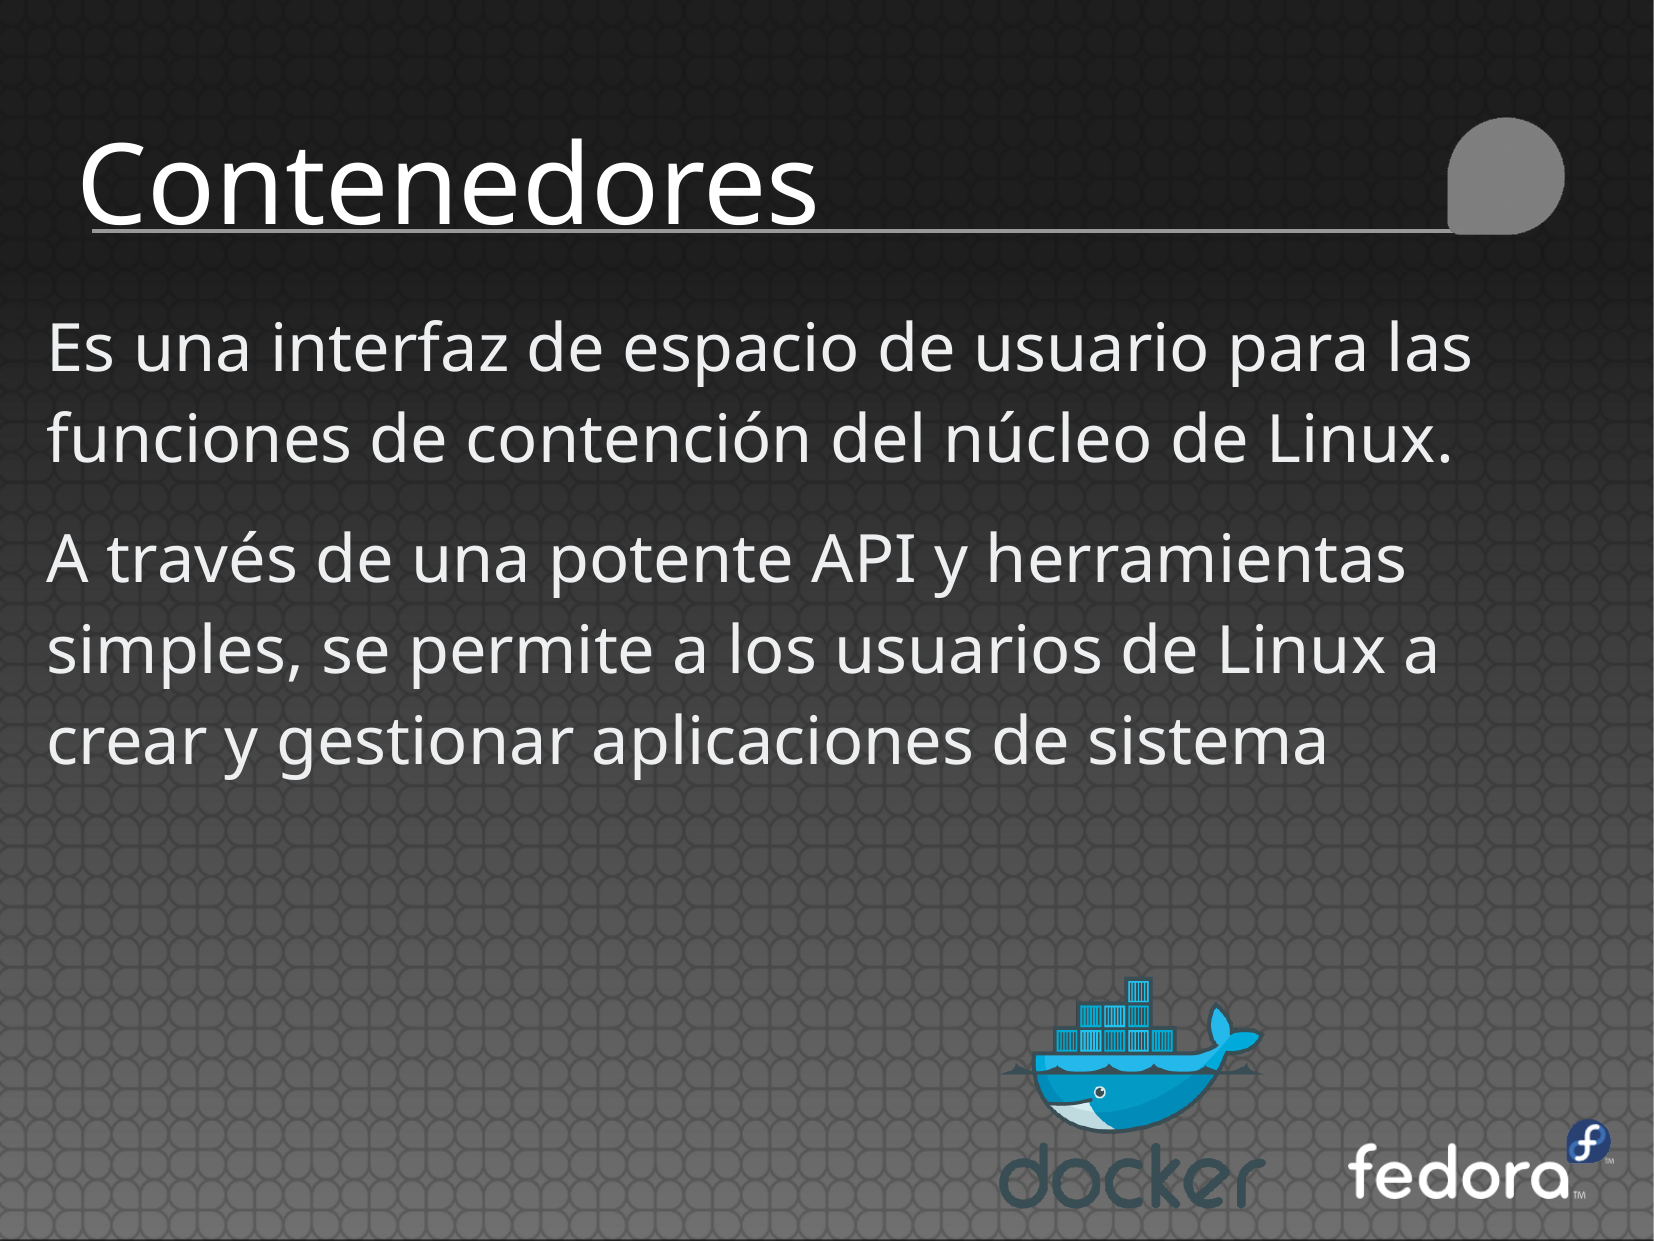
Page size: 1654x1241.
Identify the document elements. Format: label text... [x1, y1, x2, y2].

list Es una interfaz de espacio de usuario para las funciones de contención del núcleo de Linux. A través de una potente API y herramientas simples, se permite a los usuarios de Linux a crear y gestionar aplicaciones de sistema [46, 300, 1536, 1105]
picture [0, 0, 1654, 1241]
title Contenedores [76, 112, 1566, 249]
